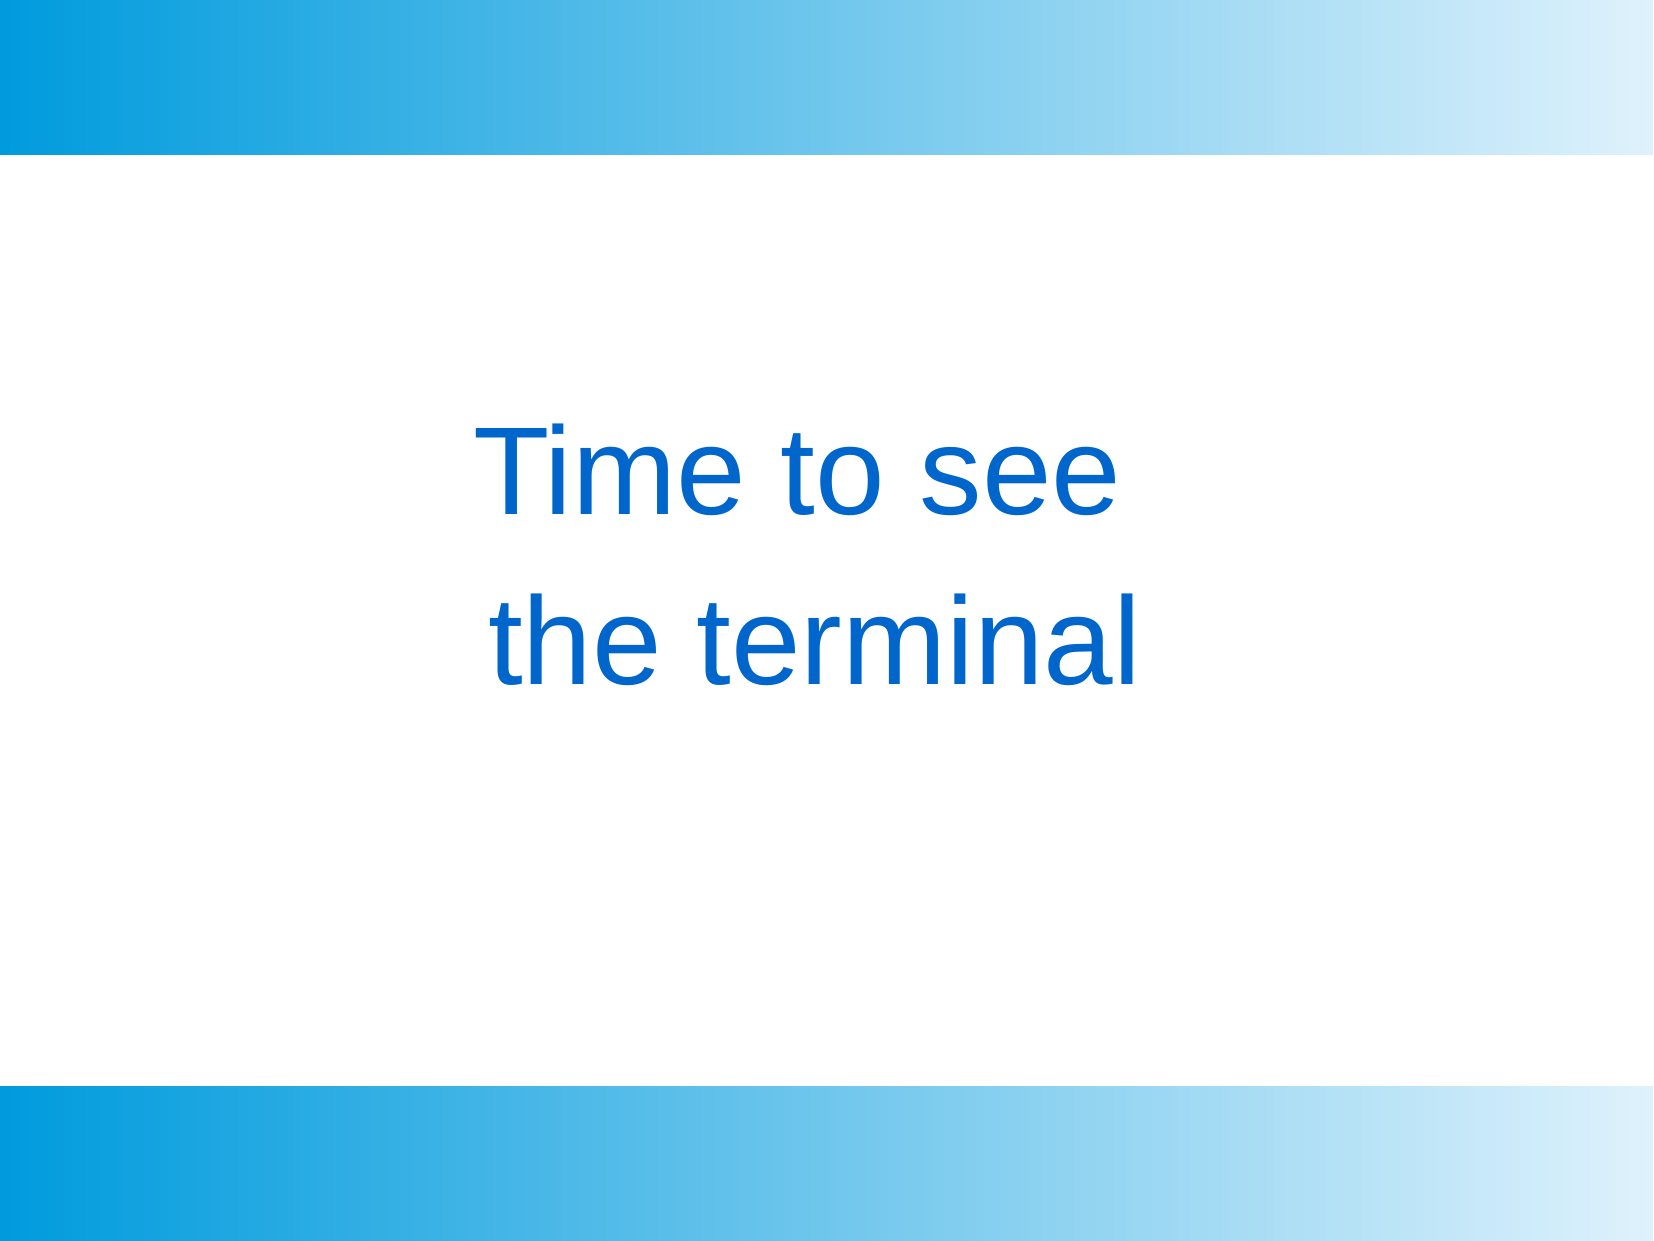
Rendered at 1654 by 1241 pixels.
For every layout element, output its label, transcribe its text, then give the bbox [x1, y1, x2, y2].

list Time to see the terminal [35, 401, 1524, 1121]
